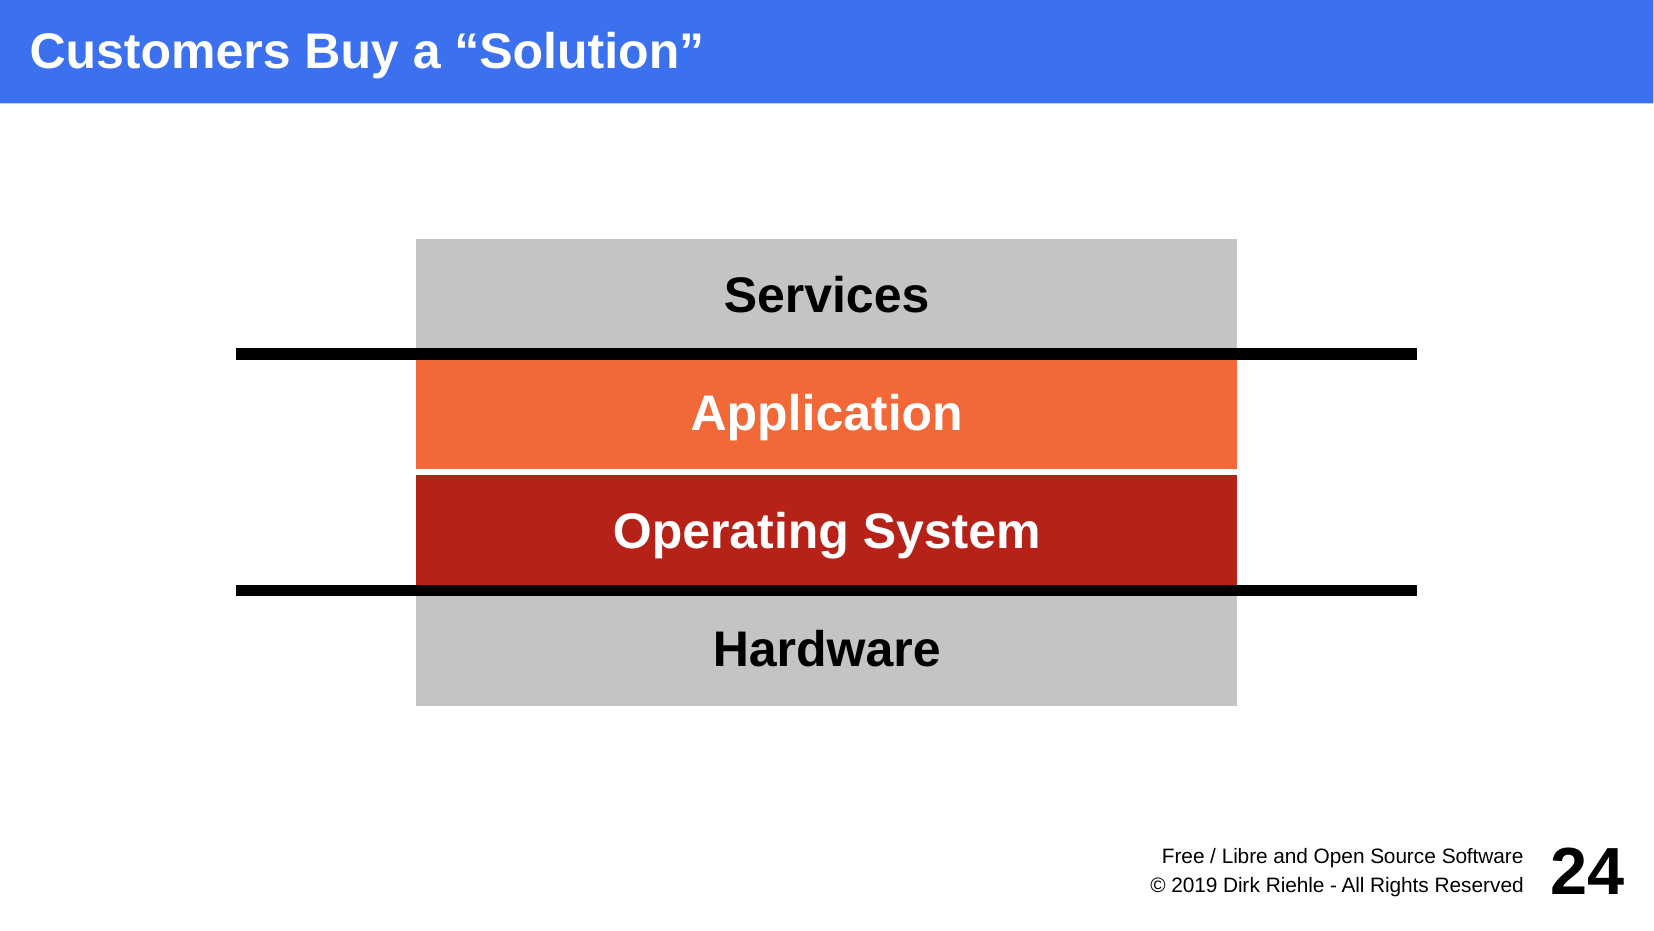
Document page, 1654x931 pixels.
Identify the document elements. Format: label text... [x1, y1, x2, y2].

text_box Services [413, 236, 1241, 348]
text_box Operating System [413, 472, 1241, 585]
text_box Hardware [413, 596, 1241, 709]
text_box Application [413, 360, 1241, 472]
title Customers Buy a “Solution” [0, 0, 1654, 104]
